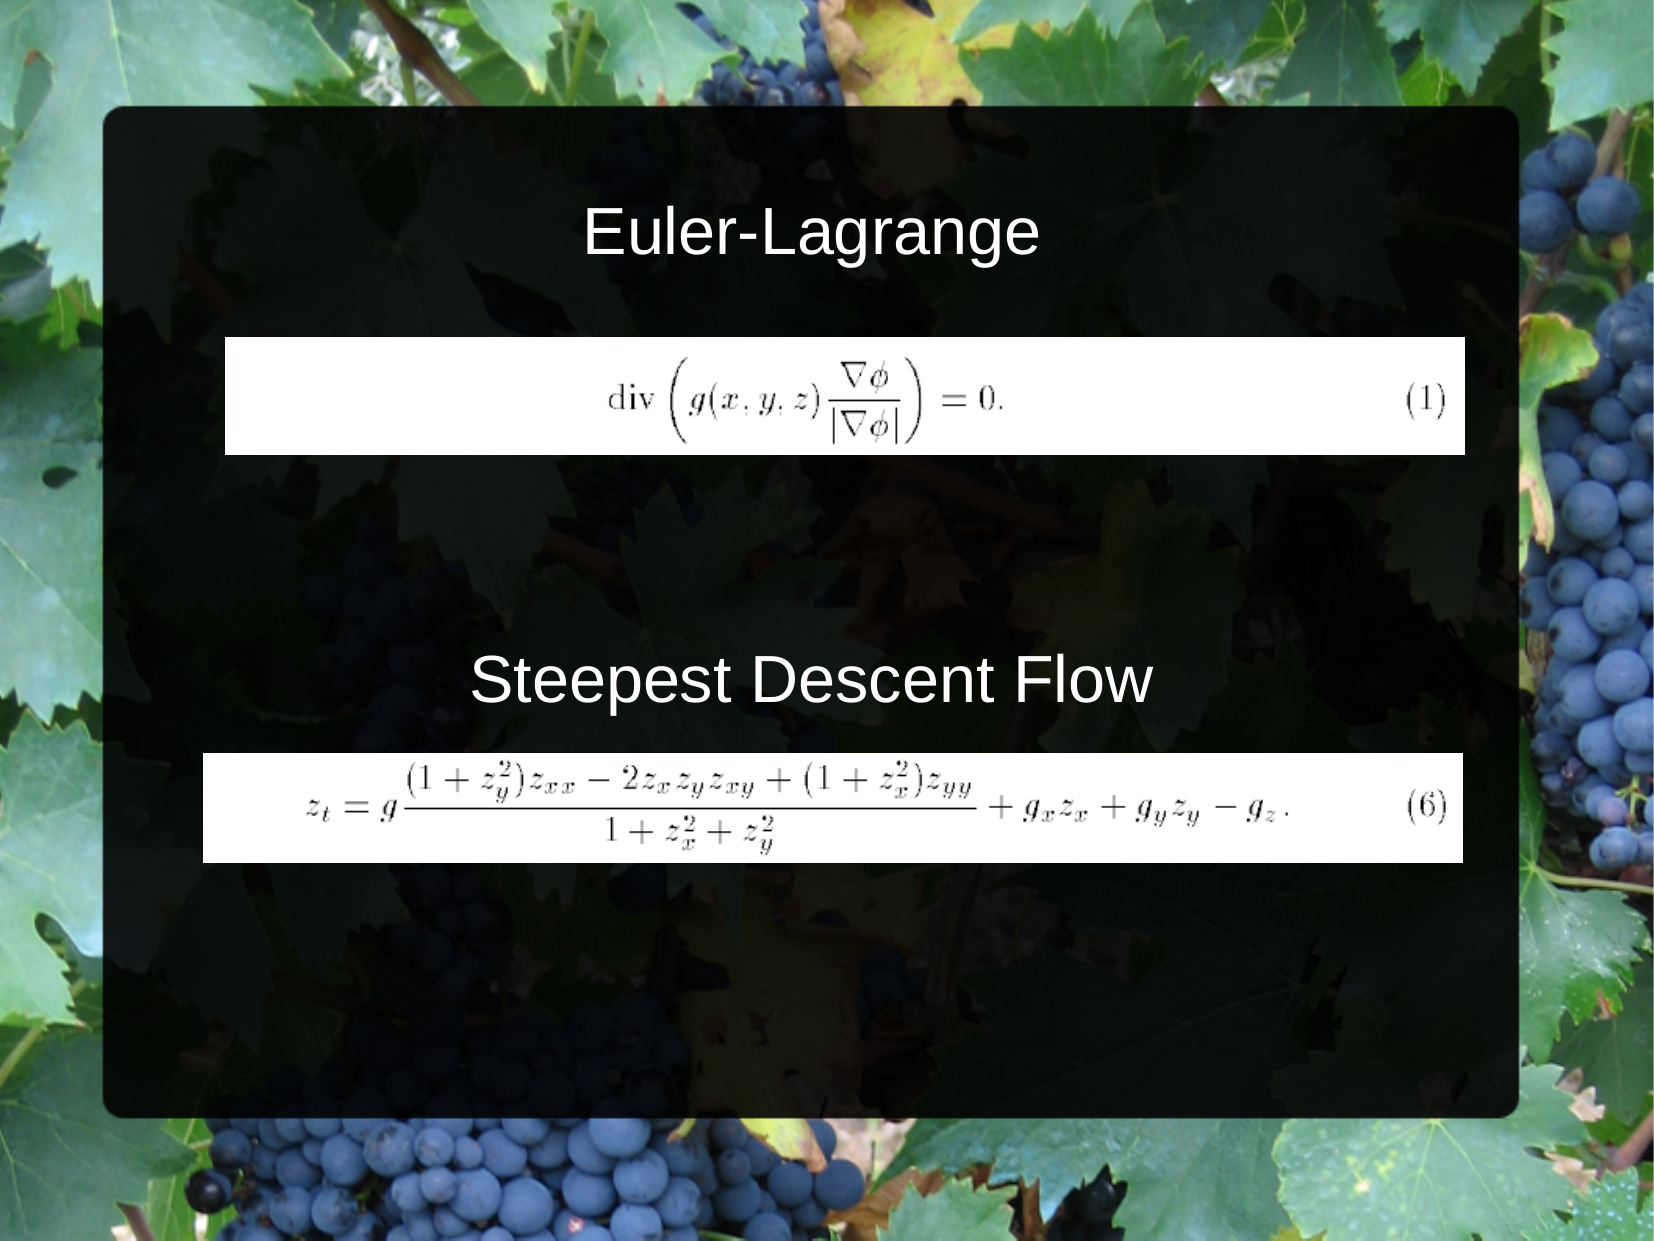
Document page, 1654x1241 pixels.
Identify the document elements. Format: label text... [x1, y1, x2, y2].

subtitle Euler-Lagrange Steepest Descent Flow [118, 125, 1506, 1086]
picture [0, 0, 1654, 1241]
